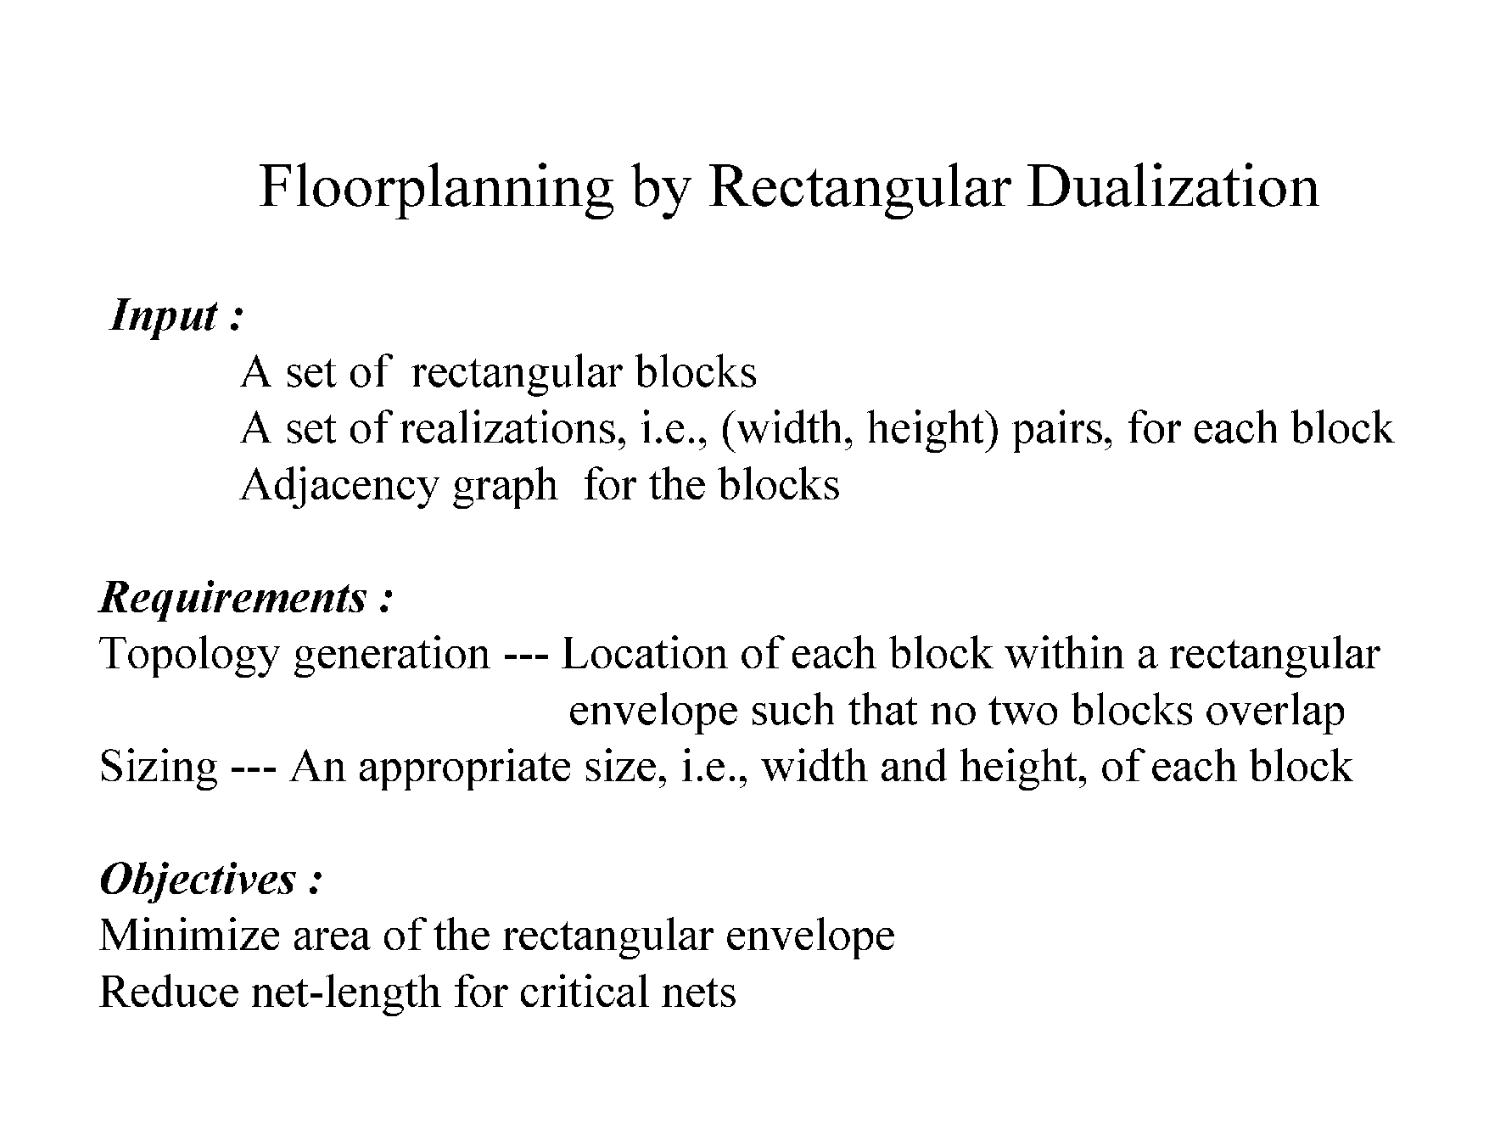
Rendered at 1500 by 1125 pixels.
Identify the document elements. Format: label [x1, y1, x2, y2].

picture [58, 112, 1442, 1074]
